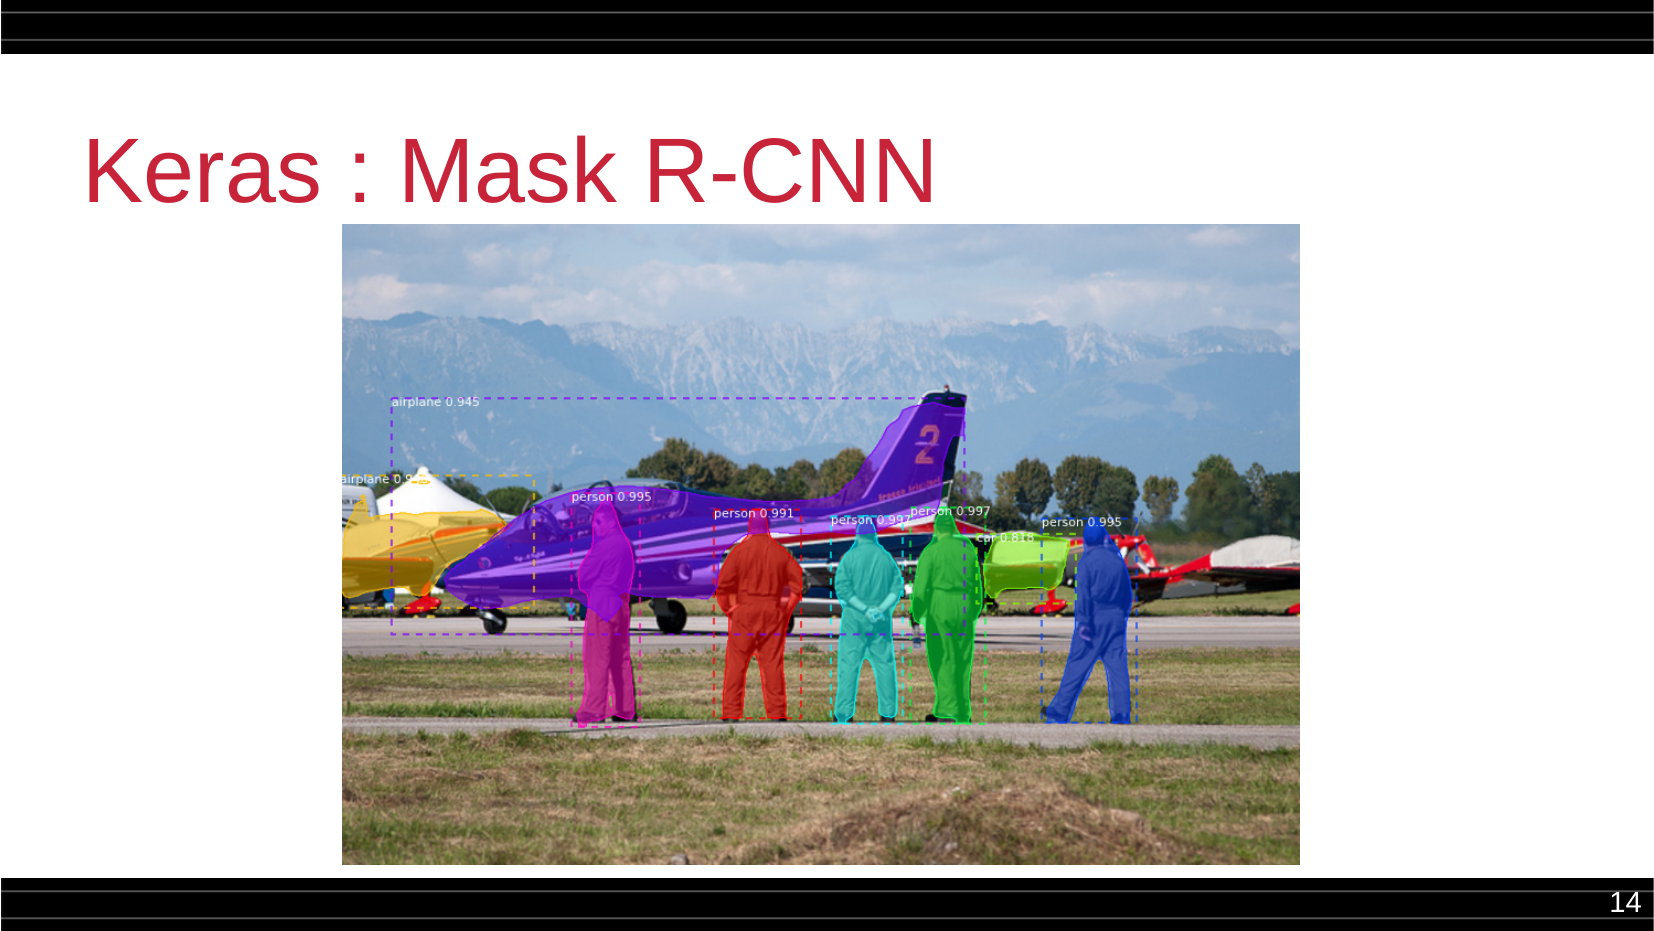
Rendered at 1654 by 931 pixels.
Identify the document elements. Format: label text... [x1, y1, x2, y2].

picture [1, 878, 1654, 931]
title Keras : Mask R-CNN [82, 92, 1571, 249]
picture [1, 0, 1654, 54]
picture [342, 224, 1300, 865]
